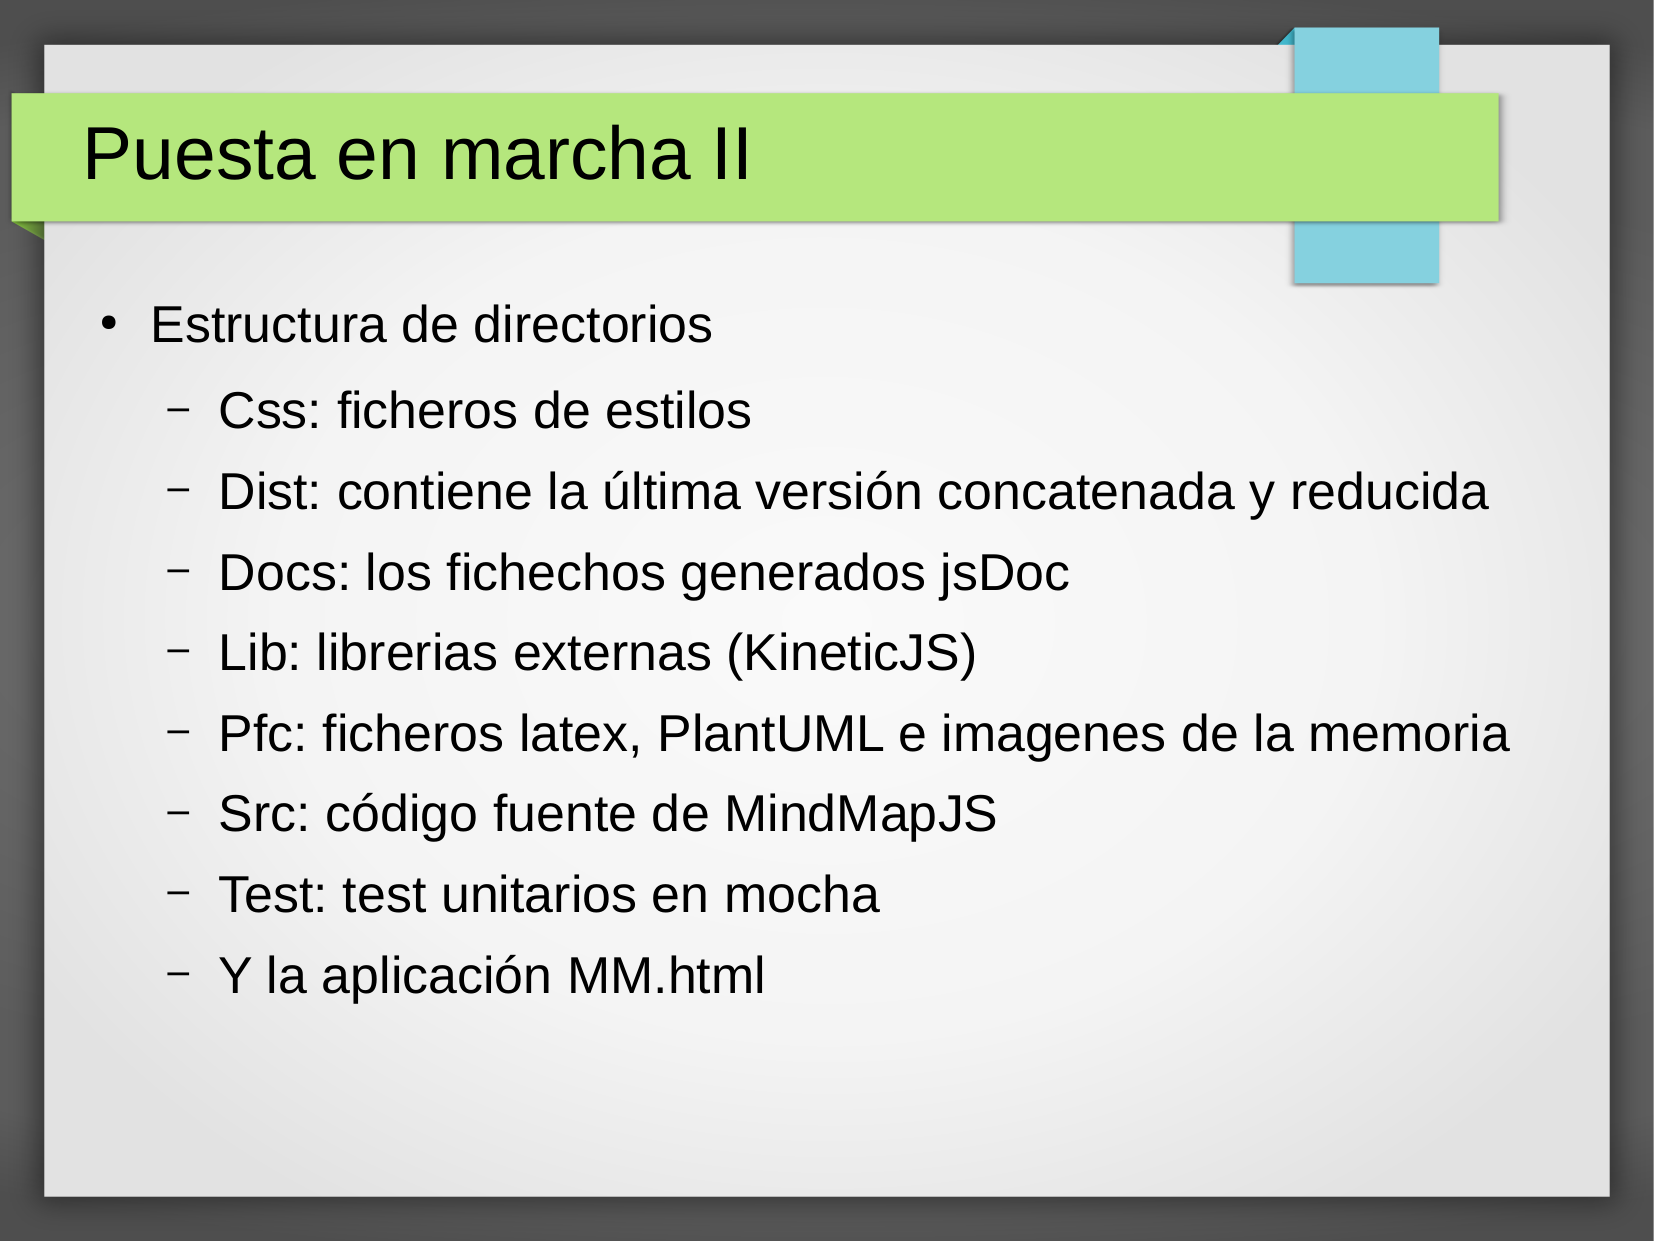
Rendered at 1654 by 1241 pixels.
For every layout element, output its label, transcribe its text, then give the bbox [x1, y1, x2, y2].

title Puesta en marcha II [82, 94, 1264, 213]
picture [0, 0, 1654, 1241]
list Estructura de directorios Css: ficheros de estilos Dist: contiene la última versión concatenada y reducida Docs: los fichechos generados jsDoc Lib: librerias externas (KineticJS) Pfc: ficheros latex, PlantUML e imagenes de la memoria Src: código fuente de MindMapJS Test: test unitarios en mocha Y la aplicación MM.html [82, 295, 1571, 1015]
